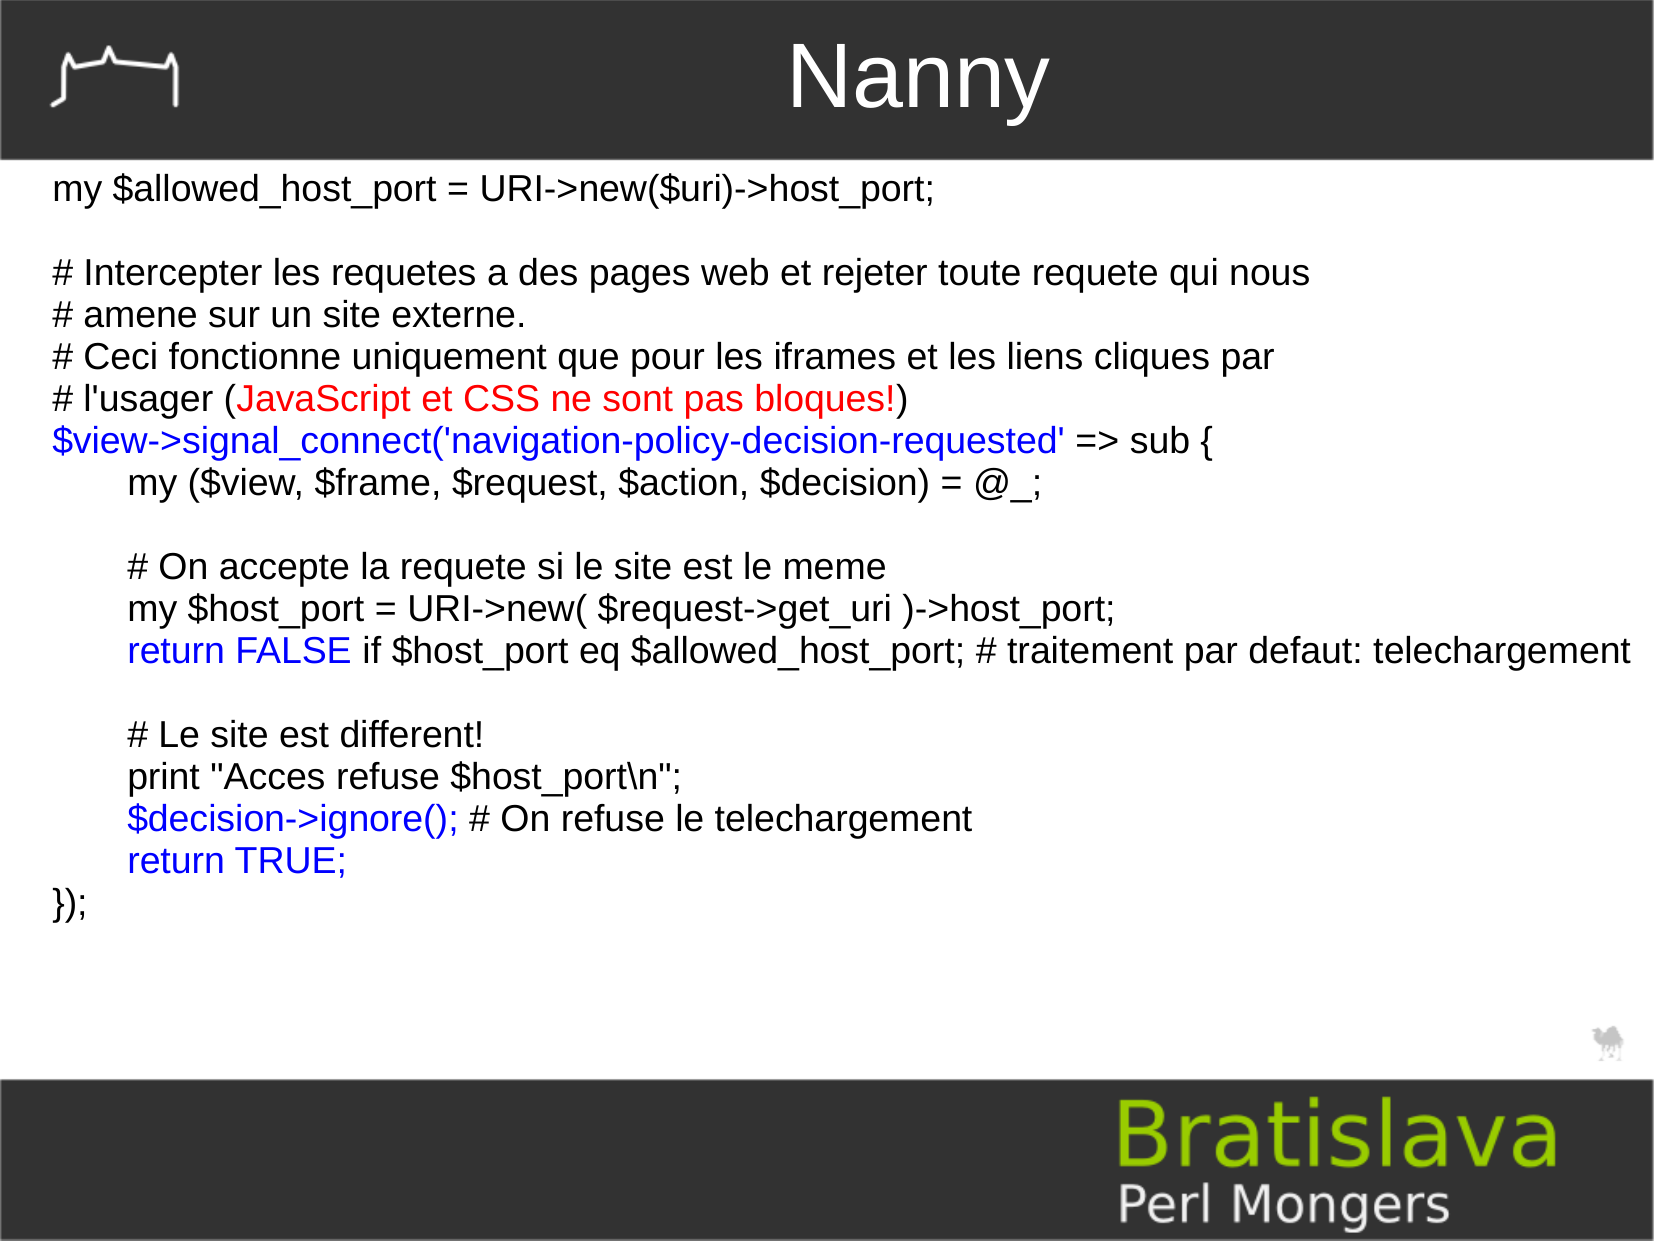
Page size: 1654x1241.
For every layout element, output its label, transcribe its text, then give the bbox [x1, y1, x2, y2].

text_box my $allowed_host_port = URI->new($uri)->host_port; # Intercepter les requetes a des pages web et rejeter toute requete qui nous # amene sur un site externe. # Ceci fonctionne uniquement que pour les iframes et les liens cliques par # l'usager (JavaScript et CSS ne sont pas bloques!) $view->signal_connect('navigation-policy-decision-requested' => sub { my ($view, $frame, $request, $action, $decision) = @_; # On accepte la requete si le site est le meme my $host_port = URI->new( $request->get_uri )->host_port; return FALSE if $host_port eq $allowed_host_port; # traitement par defaut: telechargement # Le site est different! print "Acces refuse $host_port\n"; $decision->ignore(); # On refuse le telechargement return TRUE; }); [37, 160, 1651, 1057]
title Nanny [193, 24, 1645, 128]
picture [0, 0, 1654, 1241]
